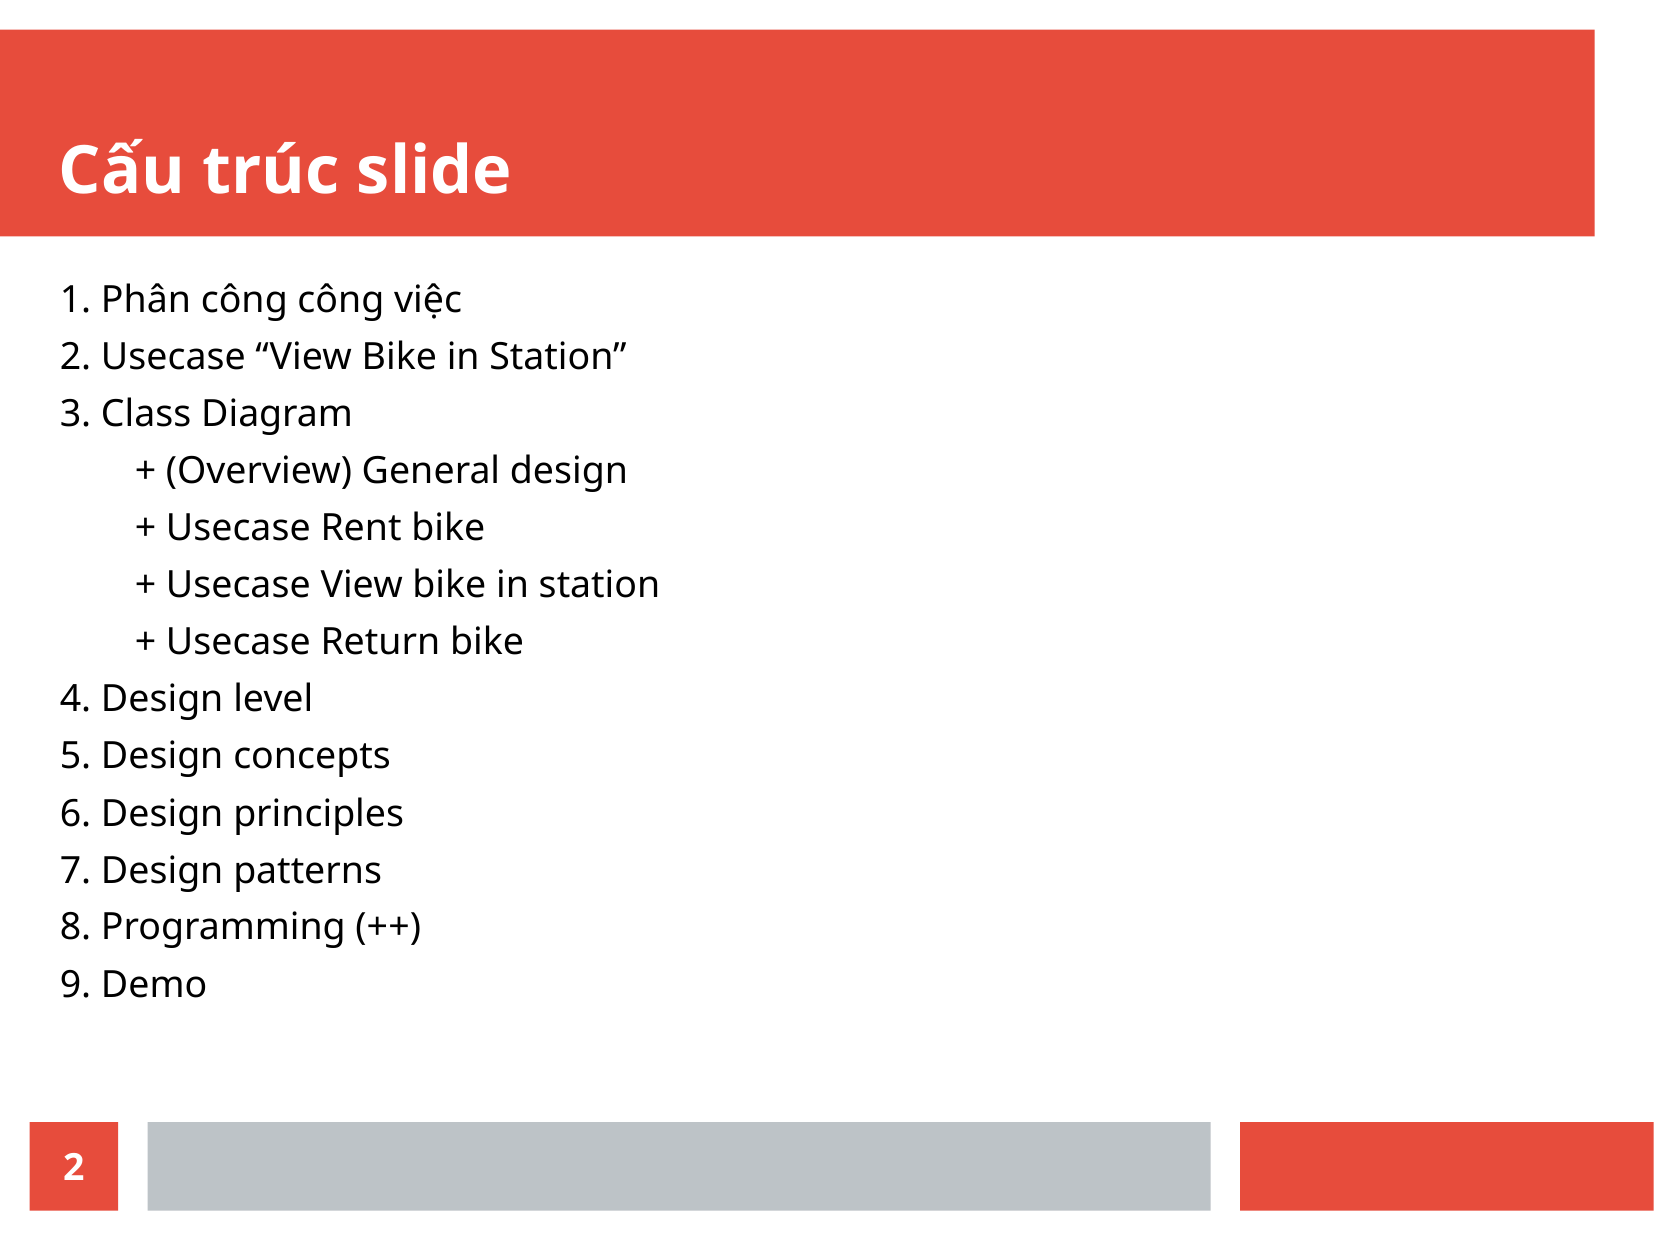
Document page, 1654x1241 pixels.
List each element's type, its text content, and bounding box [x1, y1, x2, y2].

text_box 1. Phân công công việc 2. Usecase “View Bike in Station” 3. Class Diagram + (Overview) General design + Usecase Rent bike + Usecase View bike in station + Usecase Return bike 4. Design level 5. Design concepts 6. Design principles 7. Design patterns 8. Programming (++) 9. Demo [45, 265, 751, 1079]
text_box [29, 1122, 119, 1211]
title Cấu trúc slide [59, 59, 1595, 207]
